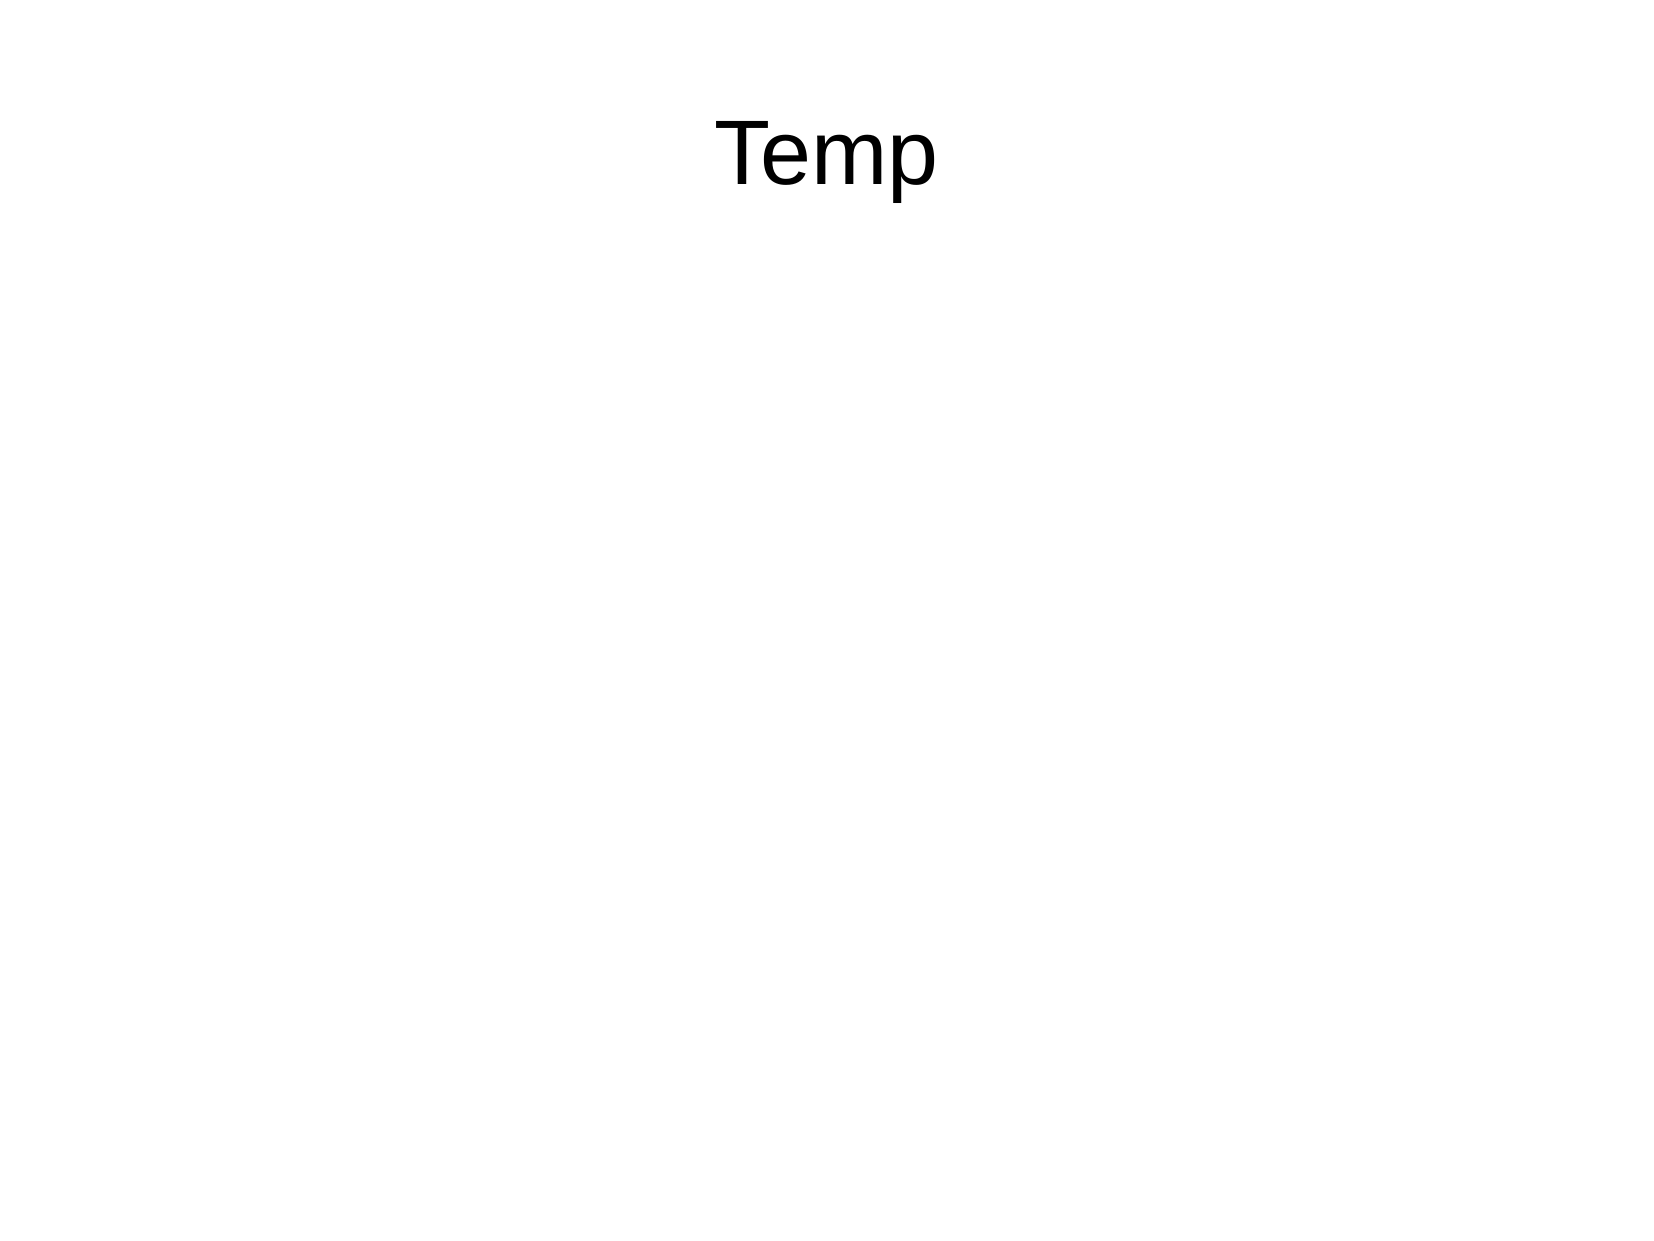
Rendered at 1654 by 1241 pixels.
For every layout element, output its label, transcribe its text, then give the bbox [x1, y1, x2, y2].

title Temp [82, 49, 1571, 257]
